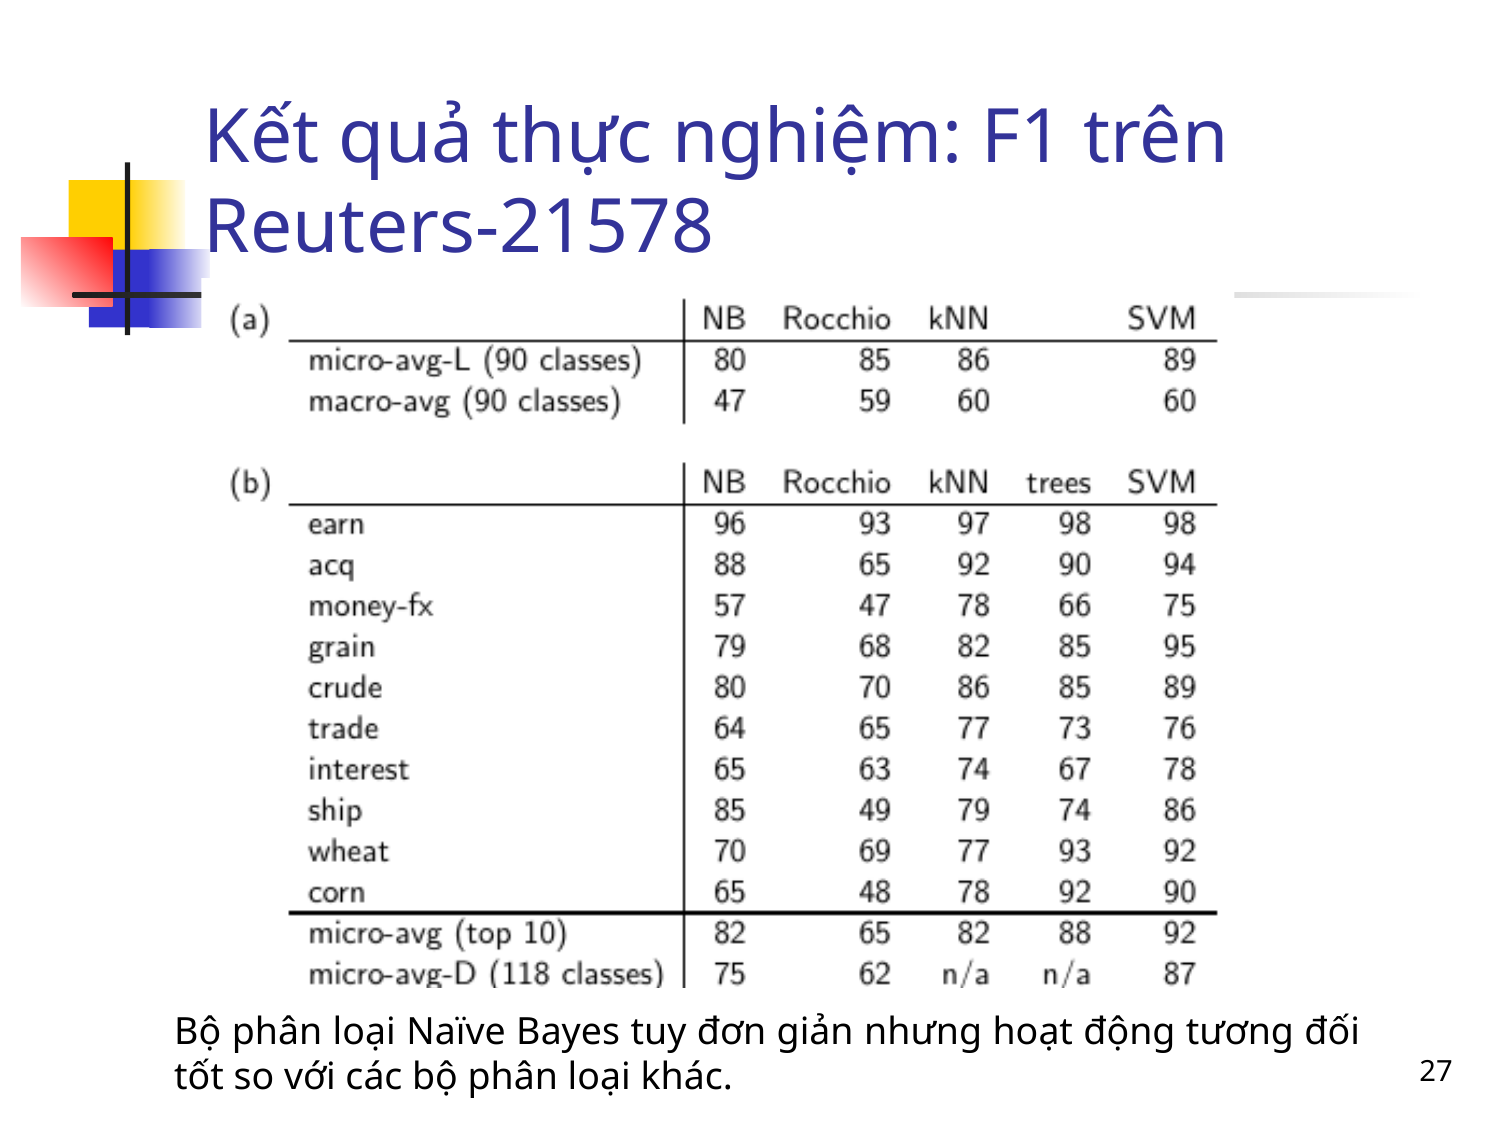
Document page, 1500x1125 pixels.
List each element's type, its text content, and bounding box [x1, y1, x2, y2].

picture [201, 278, 1235, 988]
slide_number <number> [1376, 1024, 1468, 1100]
title Kết quả thực nghiệm: F1 trên Reuters-21578 [188, 35, 1468, 275]
text_box Bộ phân loại Naïve Bayes tuy đơn giản nhưng hoạt động tương đối tốt so với các bộ phân loại khác. [159, 999, 1376, 1105]
